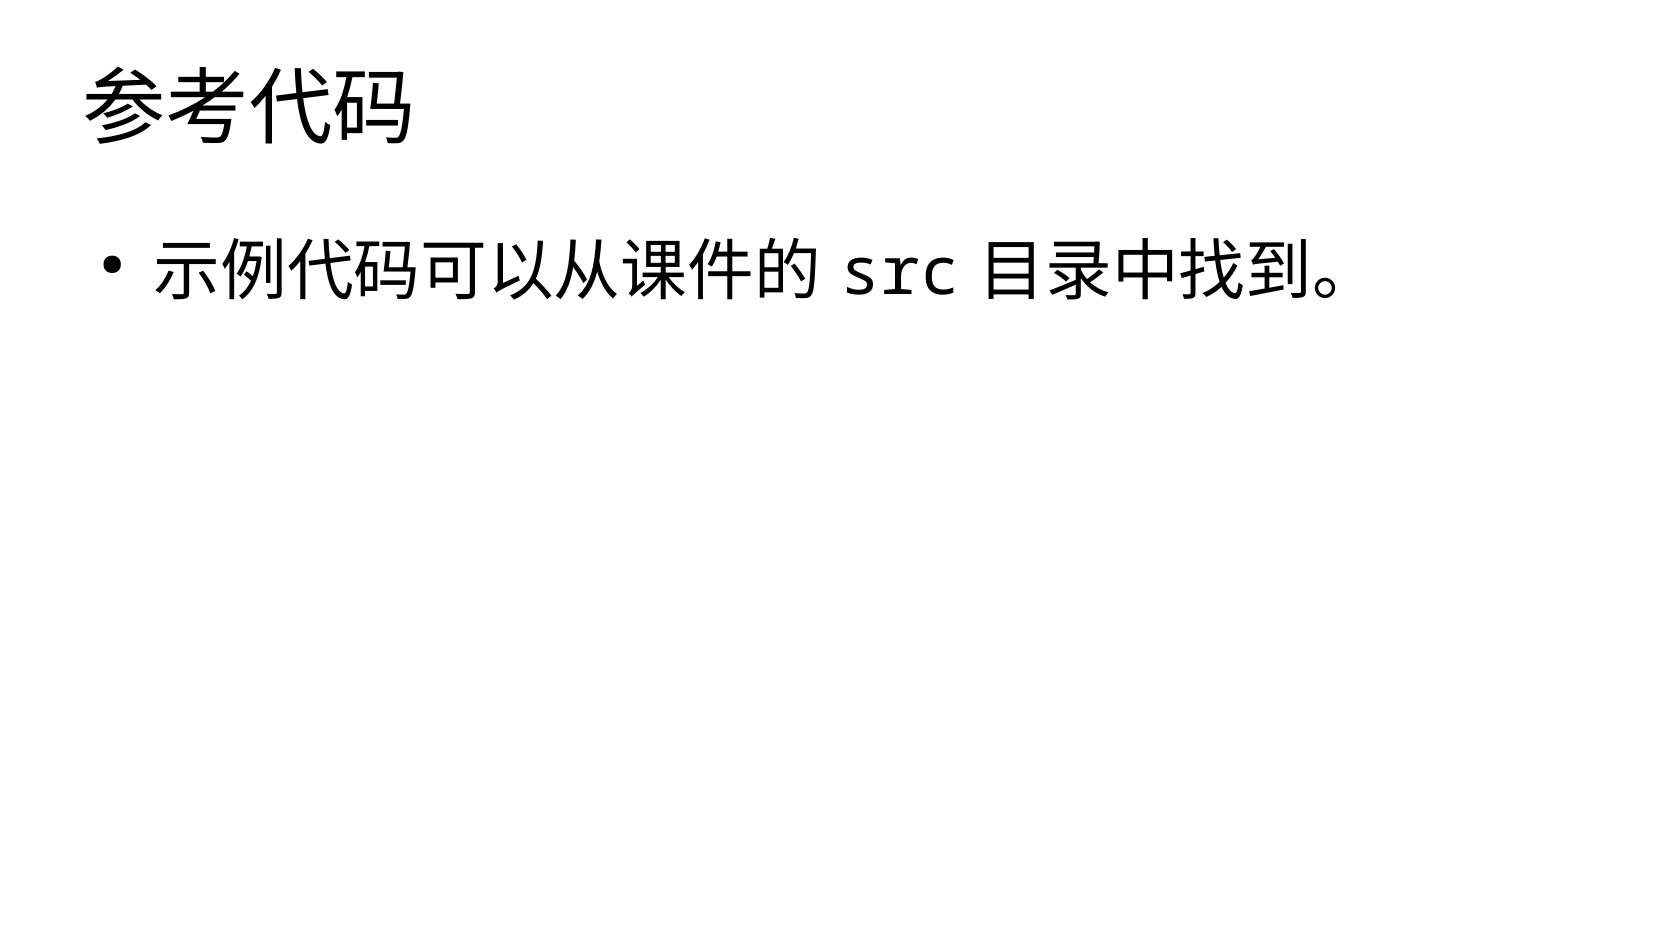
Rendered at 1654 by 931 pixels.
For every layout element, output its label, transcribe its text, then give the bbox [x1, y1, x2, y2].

list 示例代码可以从课件的src目录中找到。 [82, 217, 1571, 875]
title 参考代码 [82, 37, 1571, 166]
